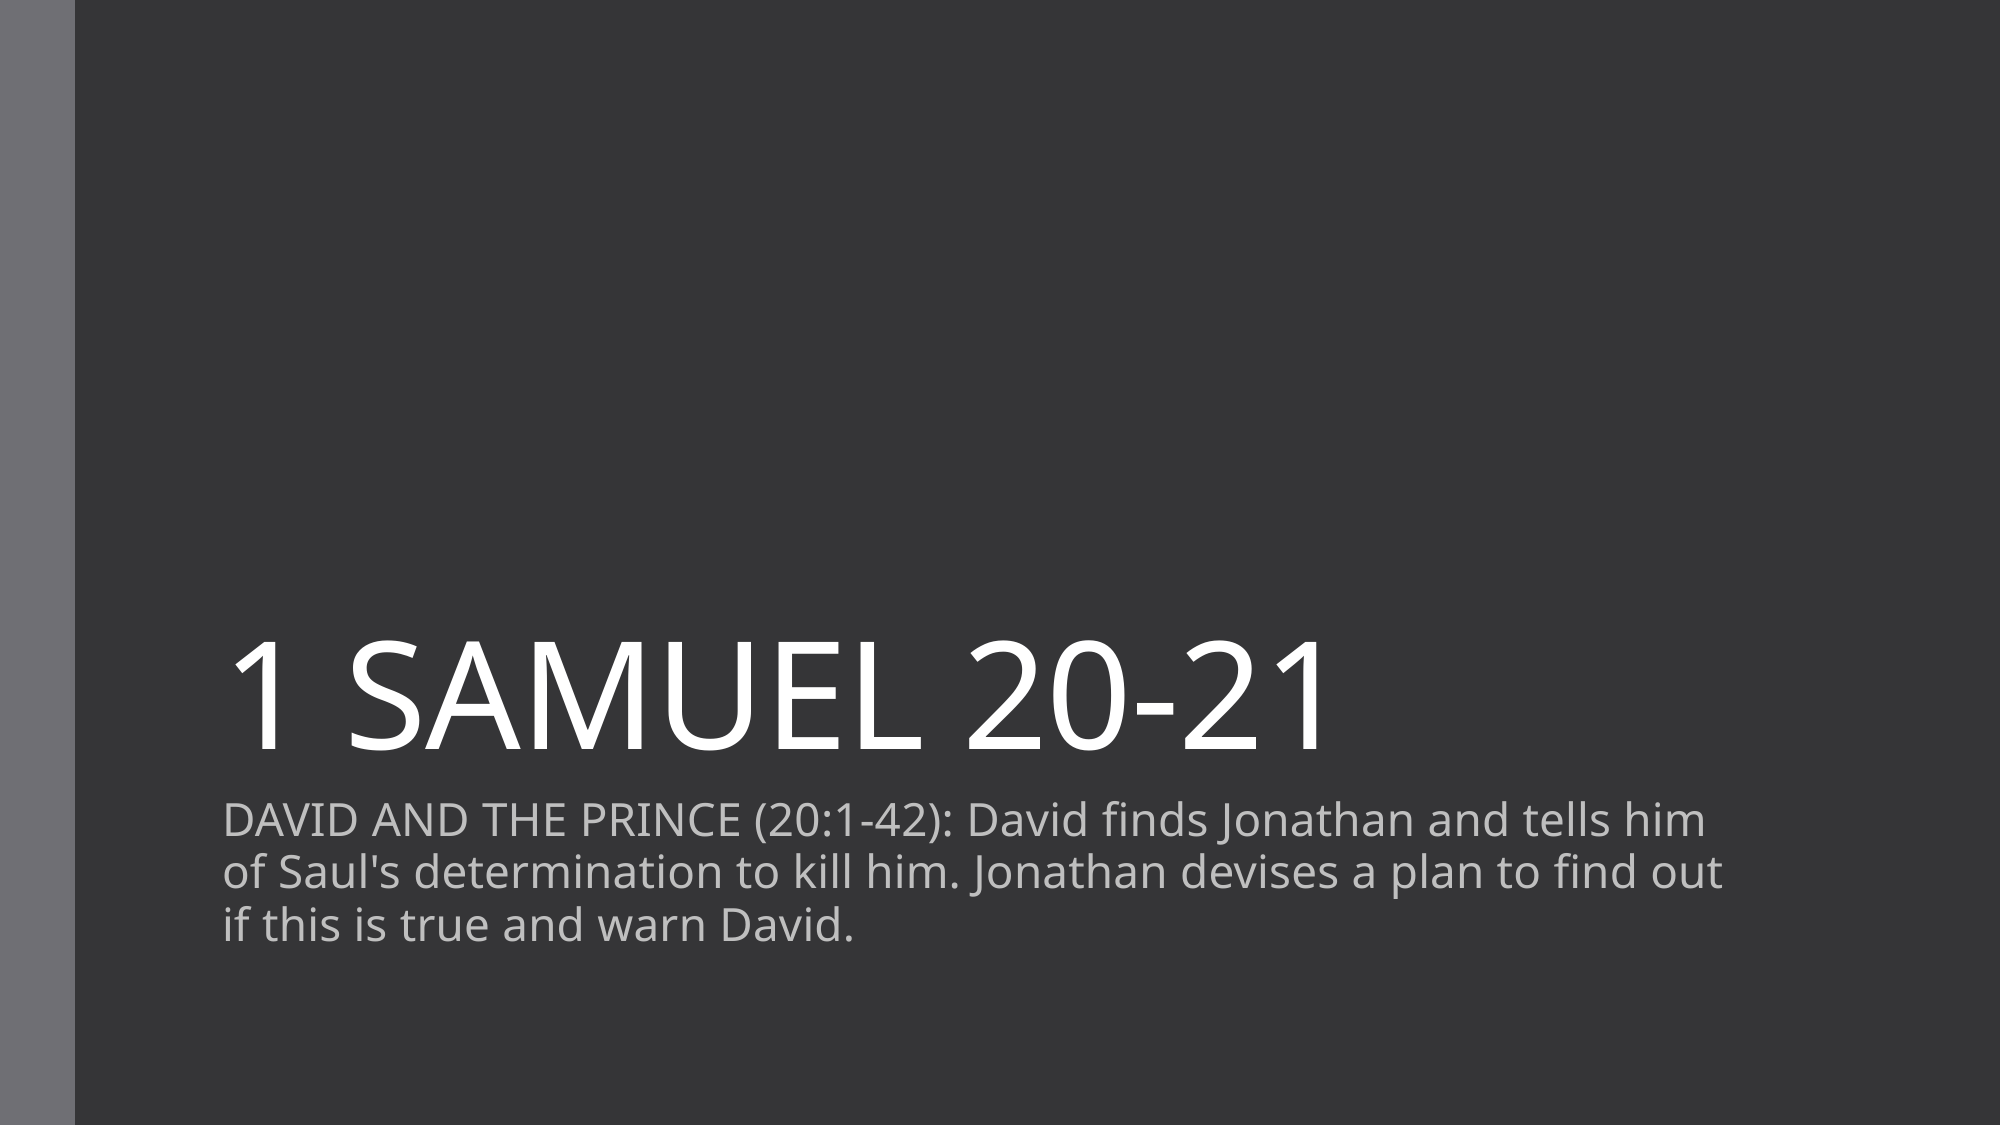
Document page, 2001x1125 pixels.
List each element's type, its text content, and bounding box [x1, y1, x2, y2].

title 1 SAMUEL 20-21 [206, 124, 1752, 787]
subtitle DAVID AND THE PRINCE (20:1-42): David finds Jonathan and tells him of Saul's determination to kill him. Jonathan devises a plan to find out if this is true and warn David. [206, 787, 1752, 1066]
